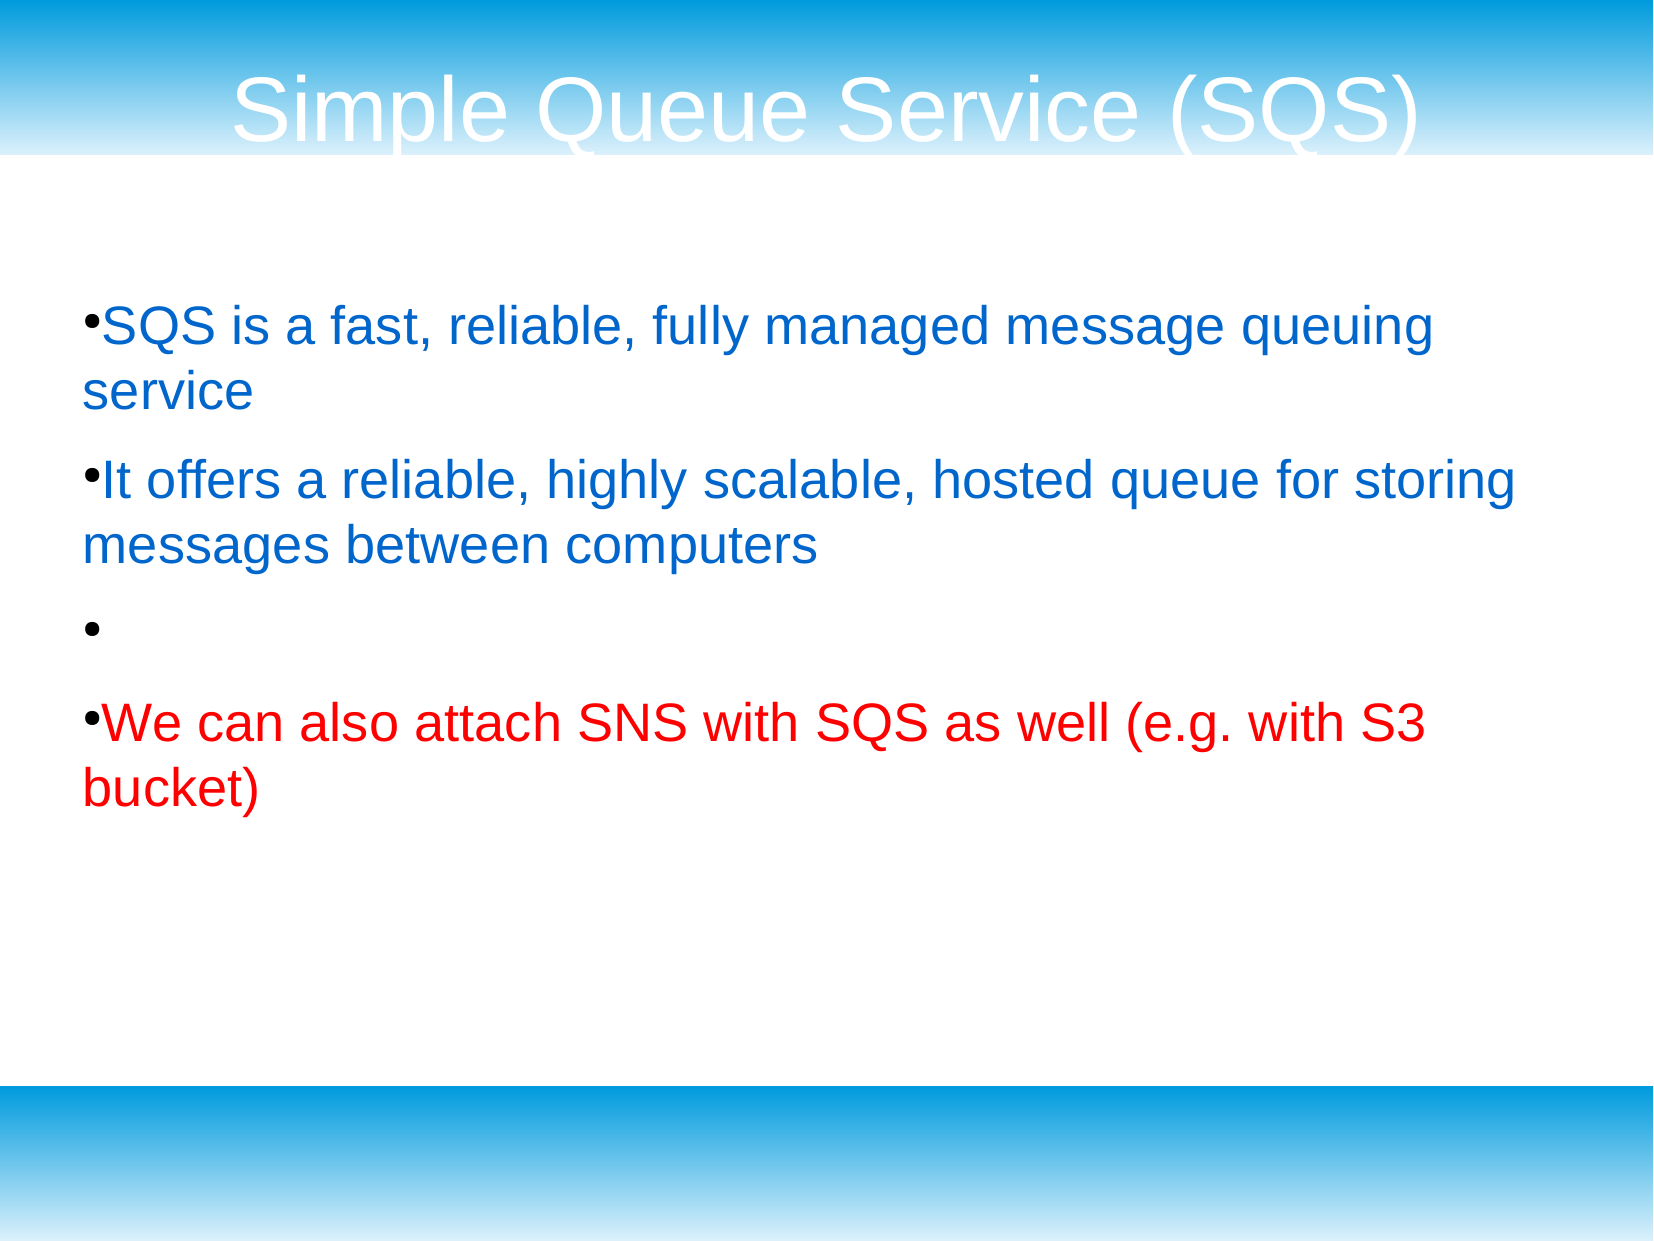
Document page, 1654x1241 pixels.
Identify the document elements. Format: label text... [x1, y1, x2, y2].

title Simple Queue Service (SQS) [82, 49, 1571, 155]
list SQS is a fast, reliable, fully managed message queuing service It offers a reliable, highly scalable, hosted queue for storing messages between computers We can also attach SNS with SQS as well (e.g. with S3 bucket) [82, 290, 1571, 1010]
